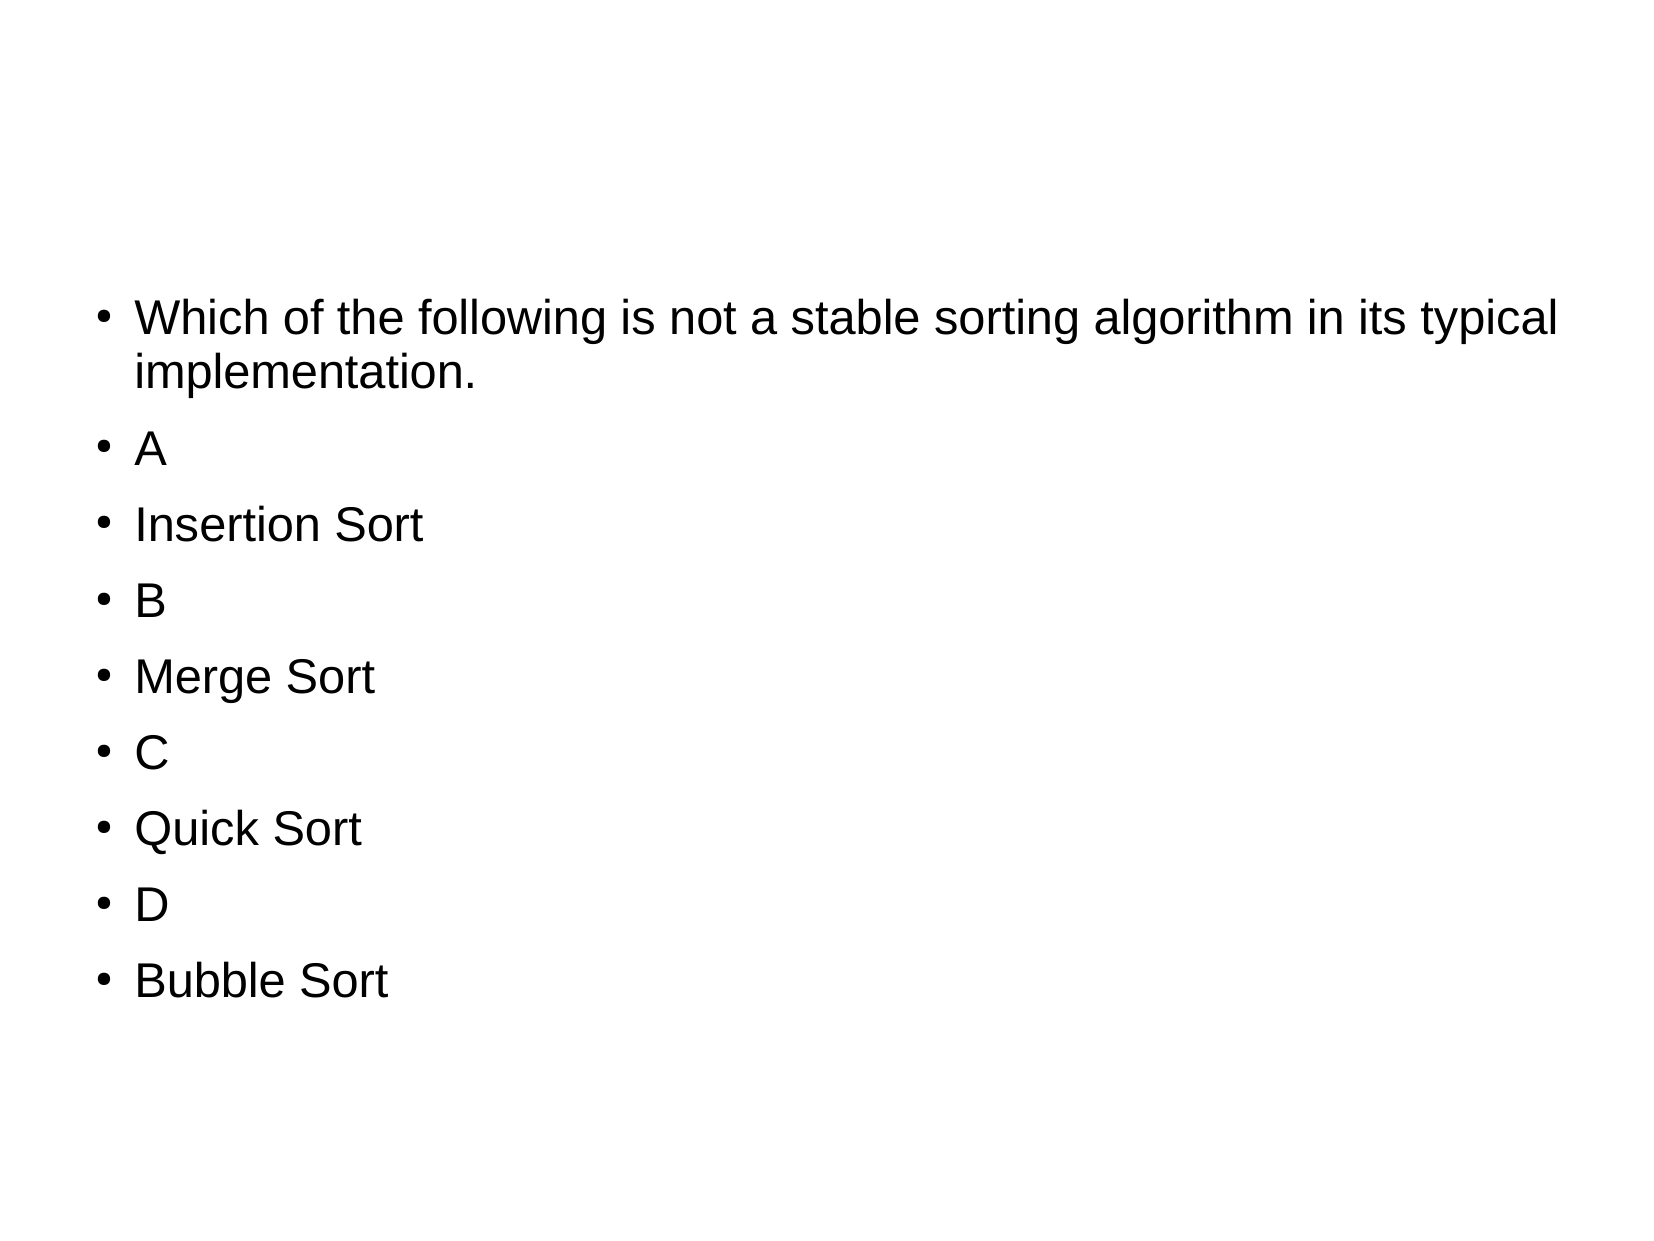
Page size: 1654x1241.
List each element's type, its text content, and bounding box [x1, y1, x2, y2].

list Which of the following is not a stable sorting algorithm in its typical implementation. A Insertion Sort B Merge Sort C Quick Sort D Bubble Sort [82, 290, 1571, 1010]
